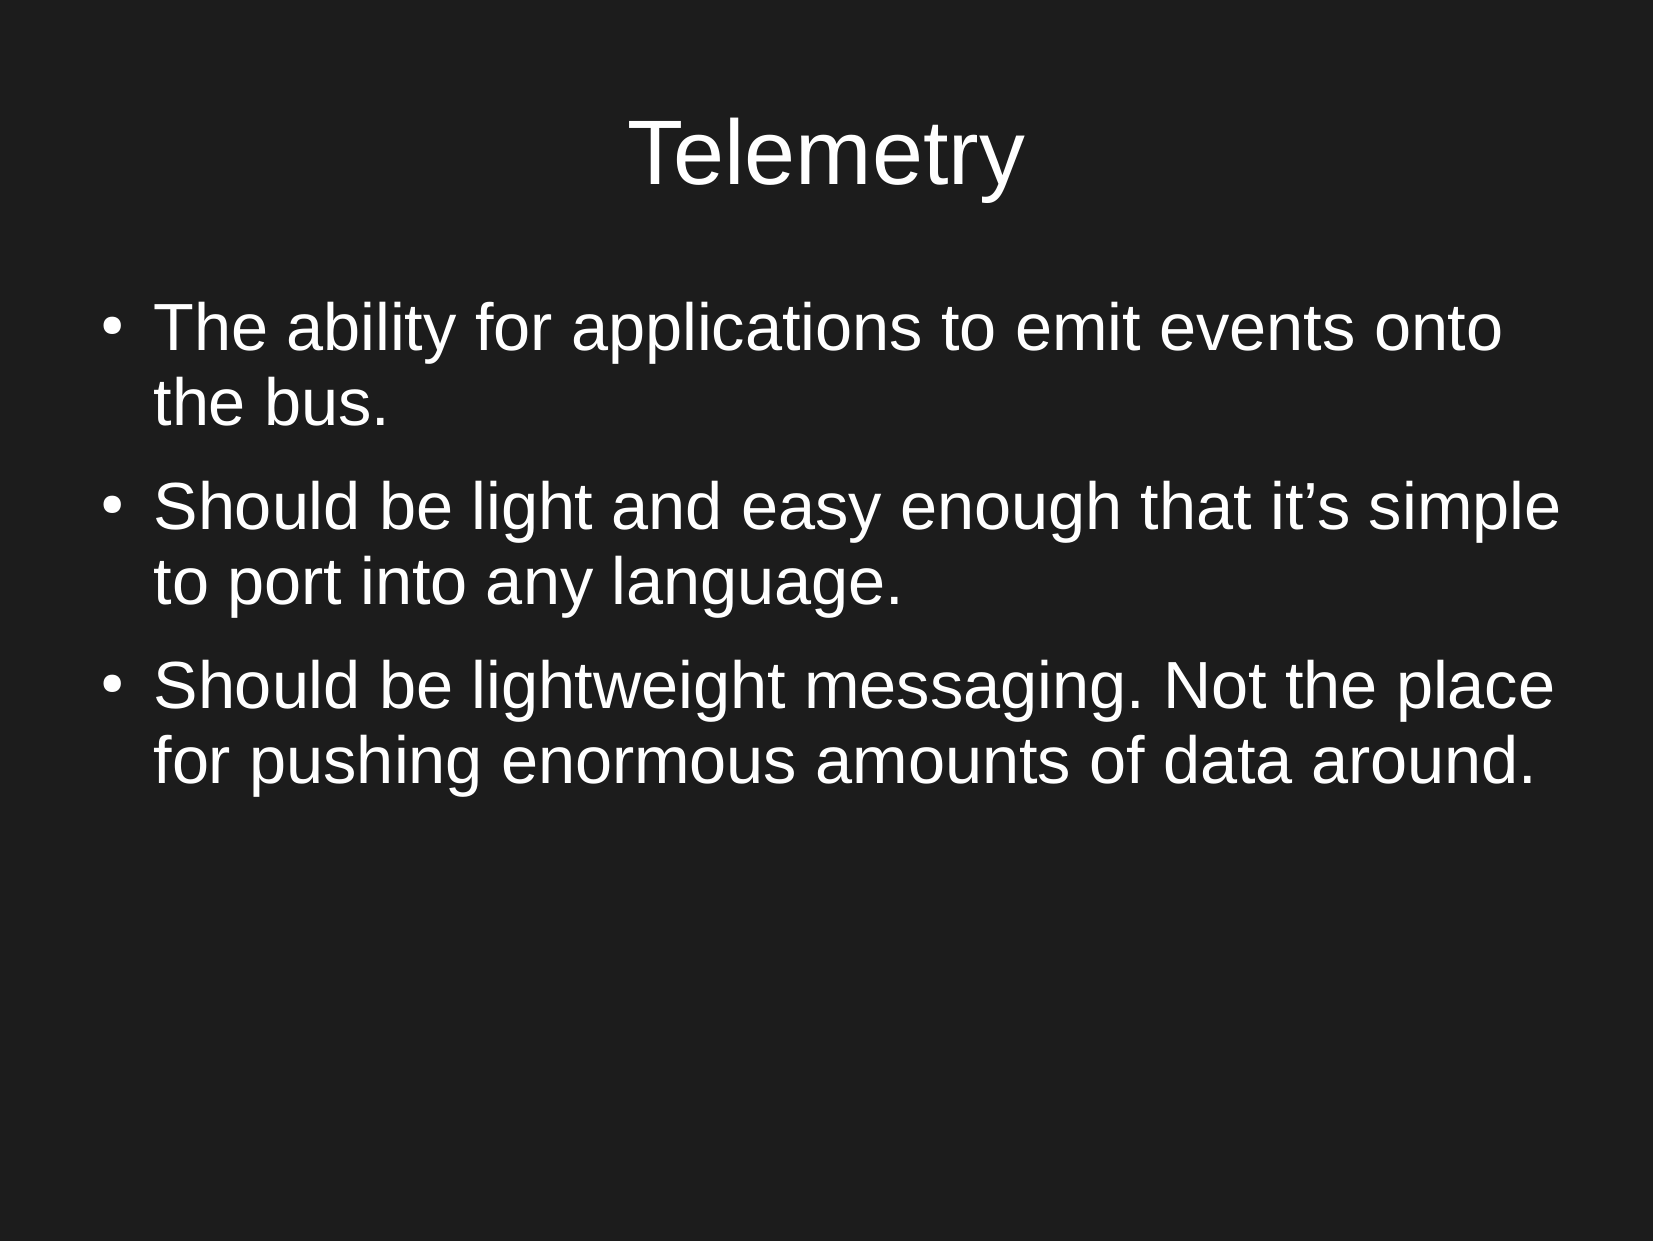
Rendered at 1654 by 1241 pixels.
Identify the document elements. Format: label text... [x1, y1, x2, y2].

title Telemetry [82, 49, 1571, 257]
list The ability for applications to emit events onto the bus. Should be light and easy enough that it’s simple to port into any language. Should be lightweight messaging. Not the place for pushing enormous amounts of data around. [82, 290, 1571, 1010]
